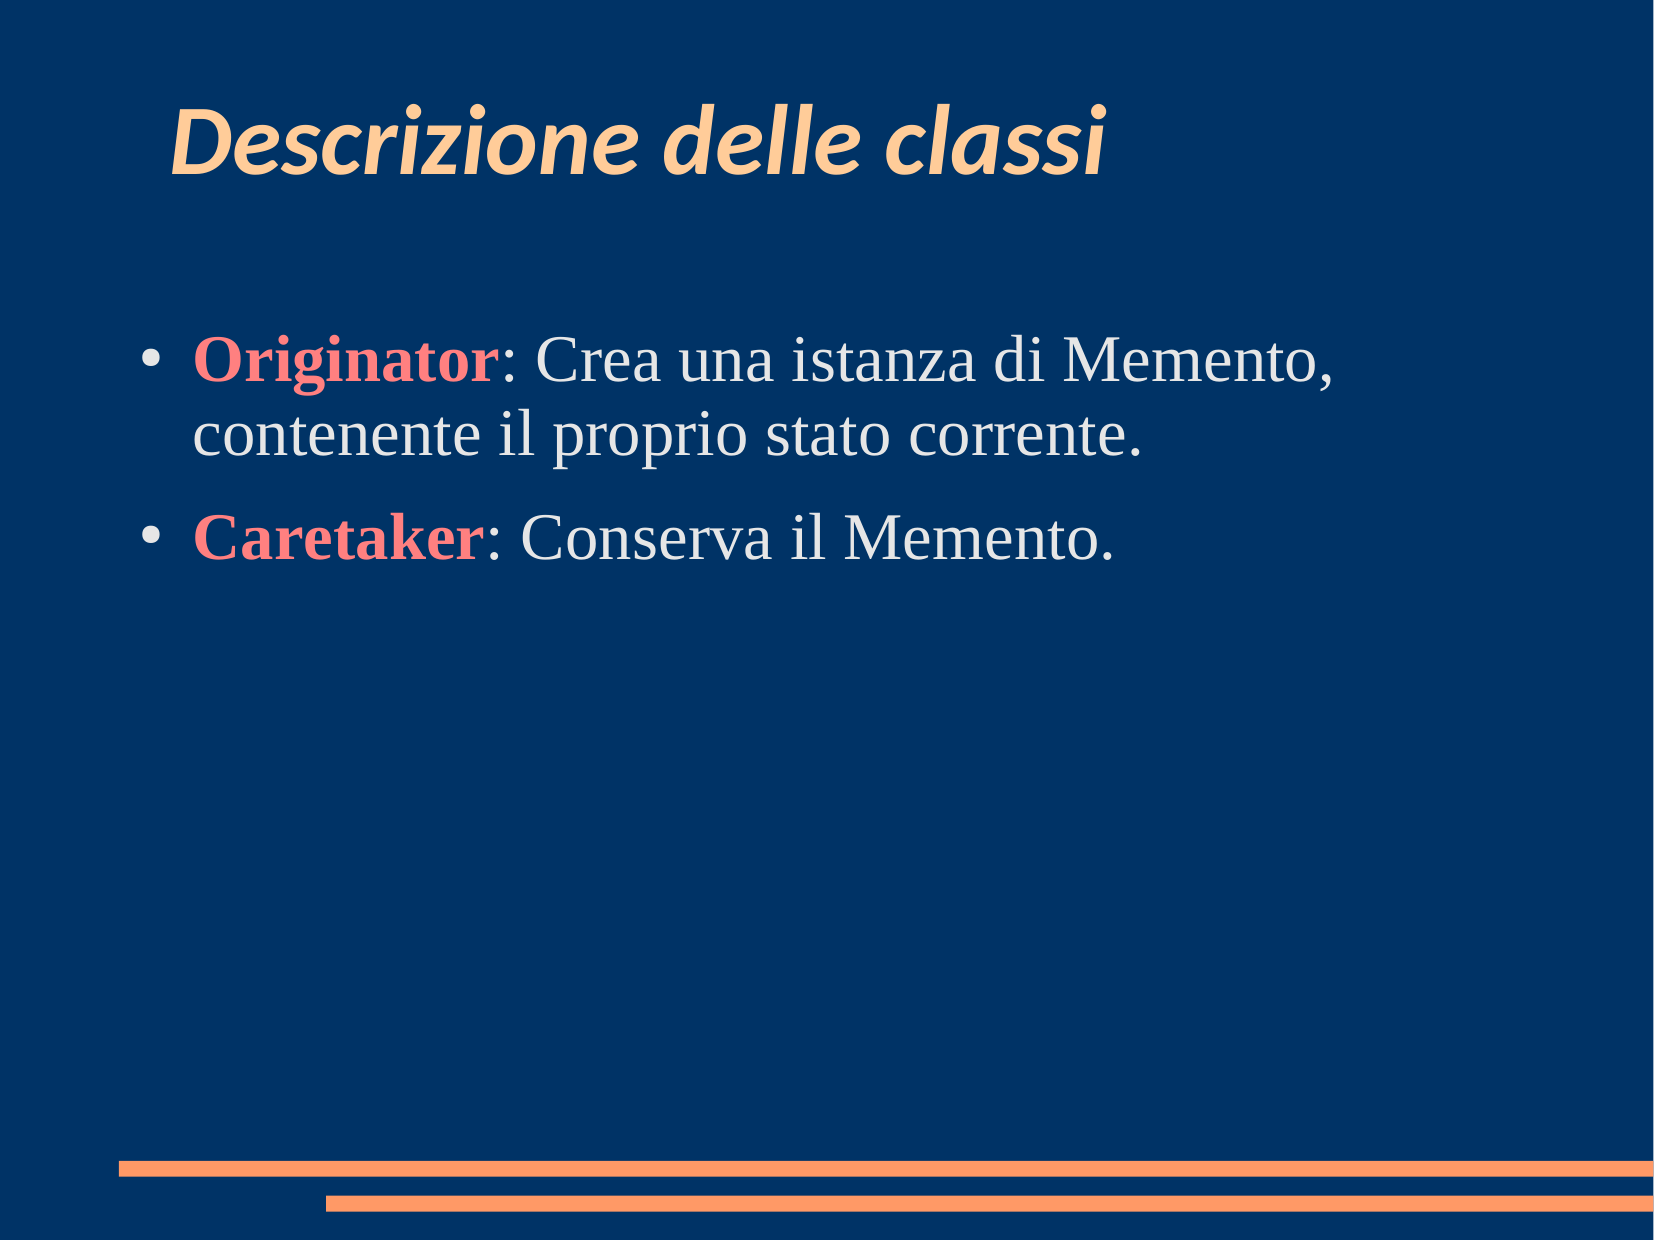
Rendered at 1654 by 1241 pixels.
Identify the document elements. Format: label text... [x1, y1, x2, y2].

list Originator: Crea una istanza di Memento, contenente il proprio stato corrente. Caretaker: Conserva il Memento. [121, 322, 1561, 1132]
title Descrizione delle classi [121, 46, 1534, 254]
